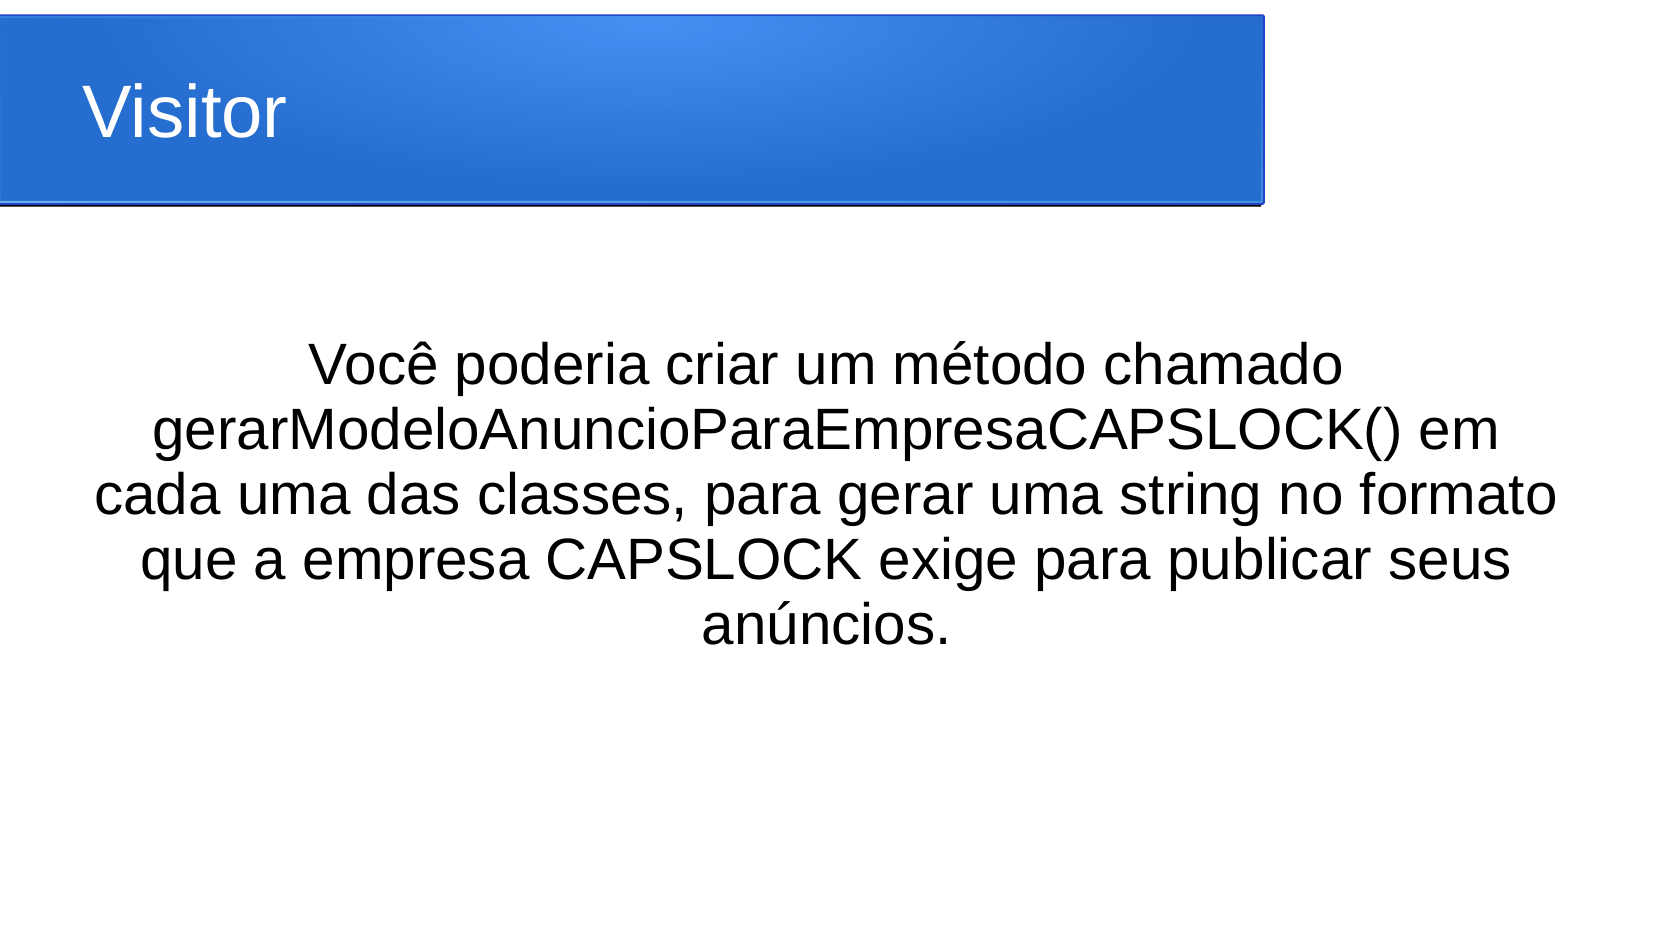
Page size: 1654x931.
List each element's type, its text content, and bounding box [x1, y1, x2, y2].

subtitle Você poderia criar um método chamado gerarModeloAnuncioParaEmpresaCAPSLOCK() em cada uma das classes, para gerar uma string no formato que a empresa CAPSLOCK exige para publicar seus anúncios. [82, 224, 1571, 764]
title Visitor [82, 35, 1235, 189]
